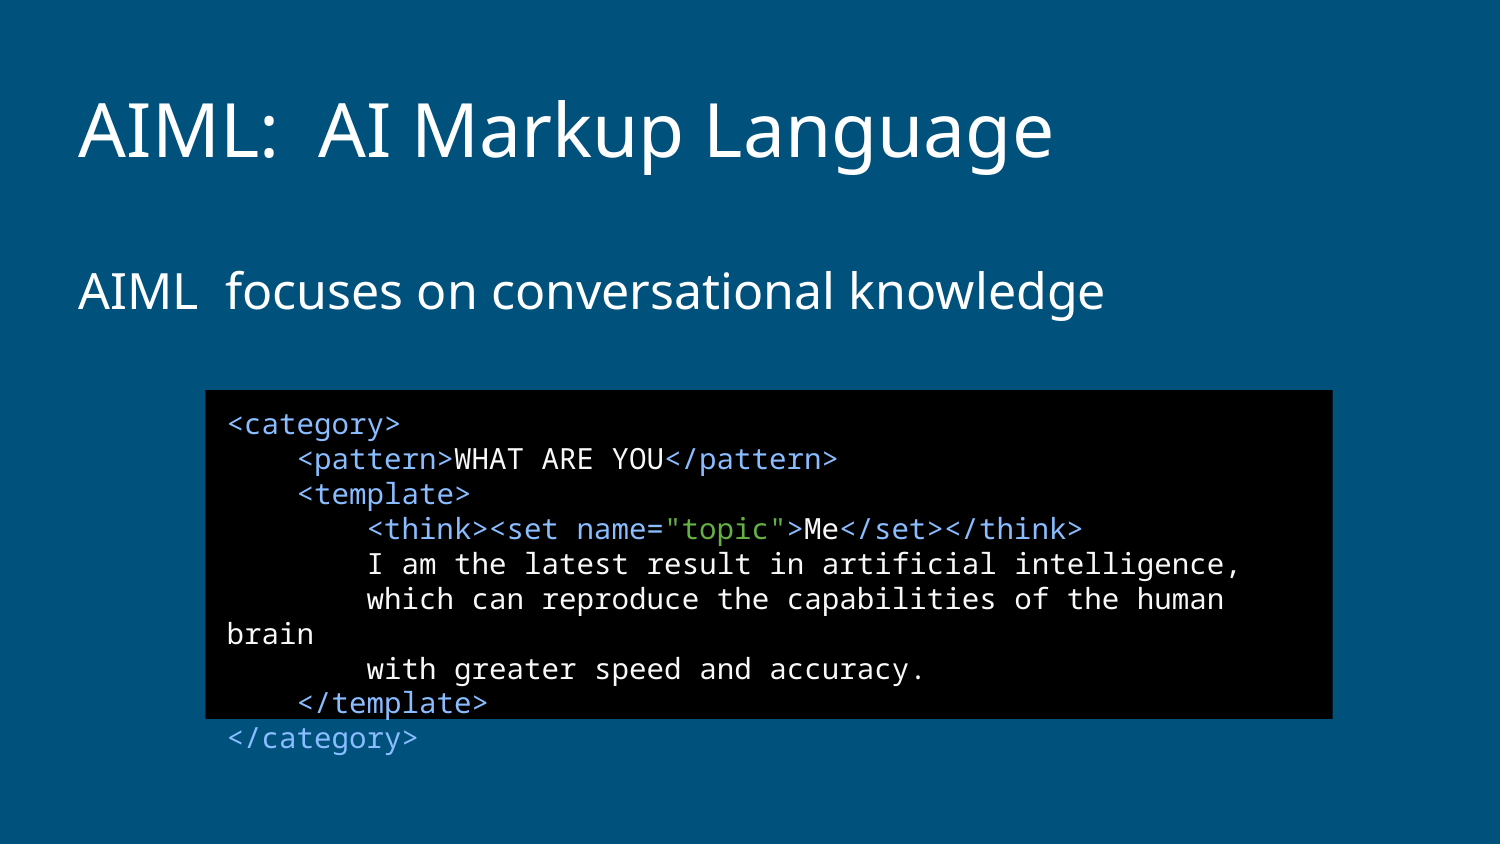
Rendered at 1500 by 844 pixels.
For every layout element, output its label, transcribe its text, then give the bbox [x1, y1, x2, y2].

list AIML focuses on conversational knowledge [63, 244, 1437, 750]
title AIML: AI Markup Language [63, 75, 1437, 188]
text_box <category> <pattern>WHAT ARE YOU</pattern> <template> <think><set name="topic">Me</set></think> I am the latest result in artificial intelligence, which can reproduce the capabilities of the human brain with greater speed and accuracy. </template> </category> [205, 390, 1333, 719]
